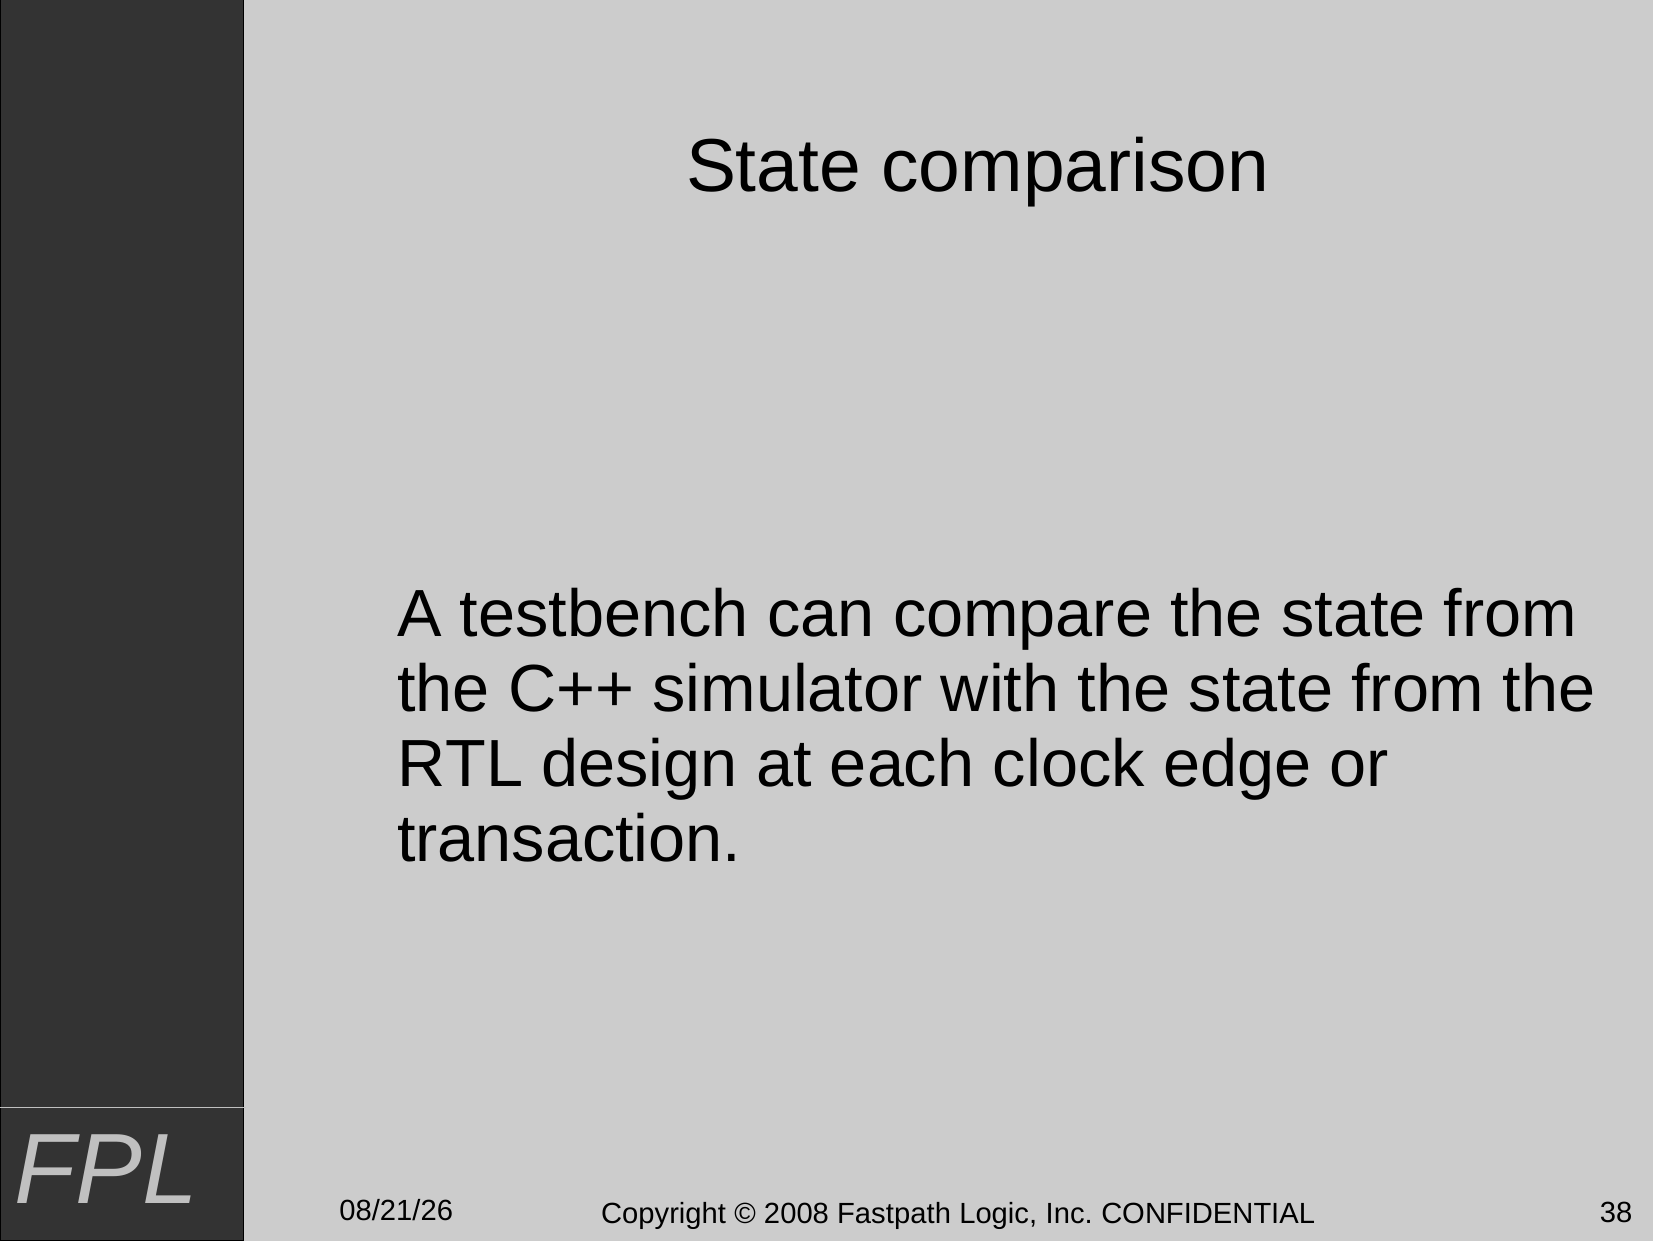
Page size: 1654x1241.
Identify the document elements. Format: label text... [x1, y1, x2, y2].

title State comparison [426, 57, 1529, 272]
subtitle A testbench can compare the state from the C++ simulator with the state from the RTL design at each clock edge or transaction. [322, 272, 1634, 1179]
